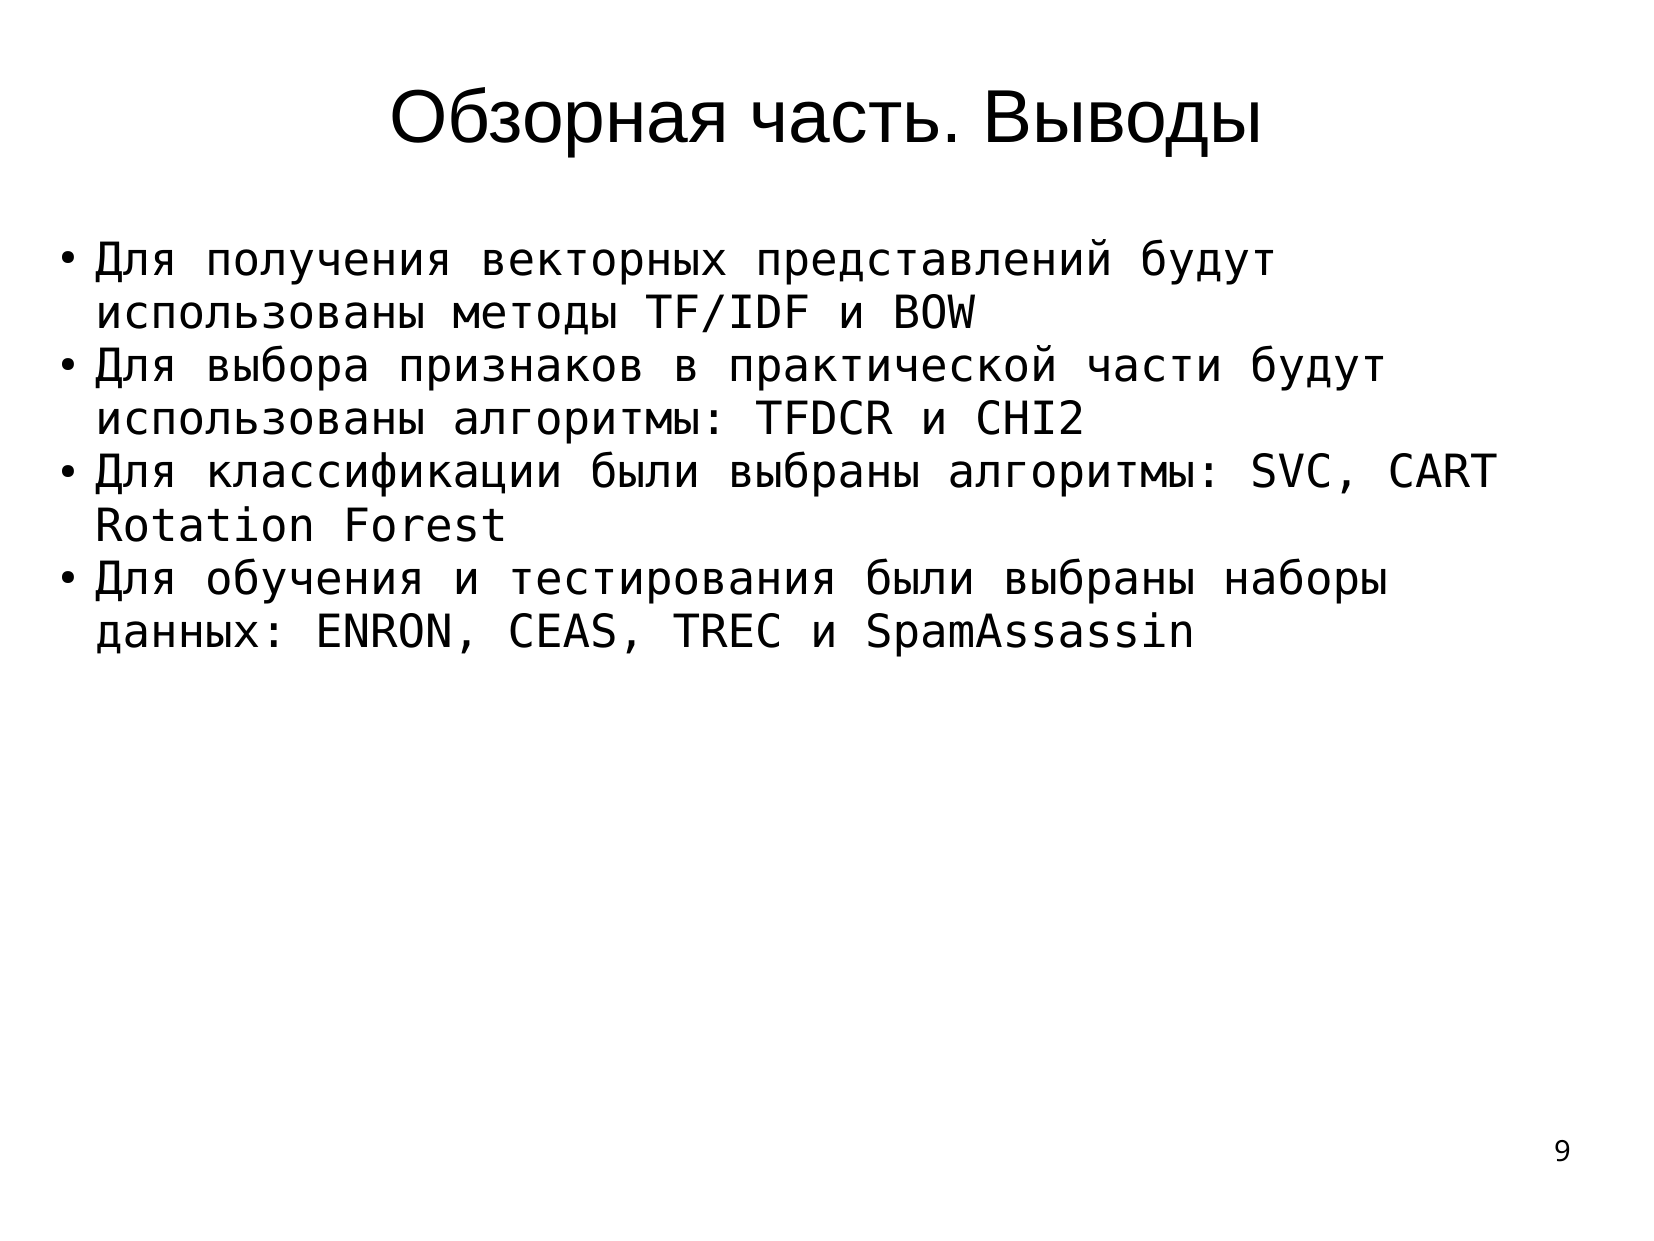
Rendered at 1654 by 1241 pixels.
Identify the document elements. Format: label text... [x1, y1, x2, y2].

text_box Москва, 2020 г. [1286, 1140, 1654, 1193]
text_box Для получения векторных представлений будут использованы методы TF/IDF и BOW Для выбора признаков в практической части будут использованы алгоритмы: TFDCR и CHI2 Для классификации были выбраны алгоритмы: SVC, CART Rotation Forest Для обучения и тестирования были выбраны наборы данных: ENRON, CEAS, TREC и SpamAssassin [45, 225, 1606, 1126]
title Обзорная часть. Выводы [82, 49, 1571, 184]
